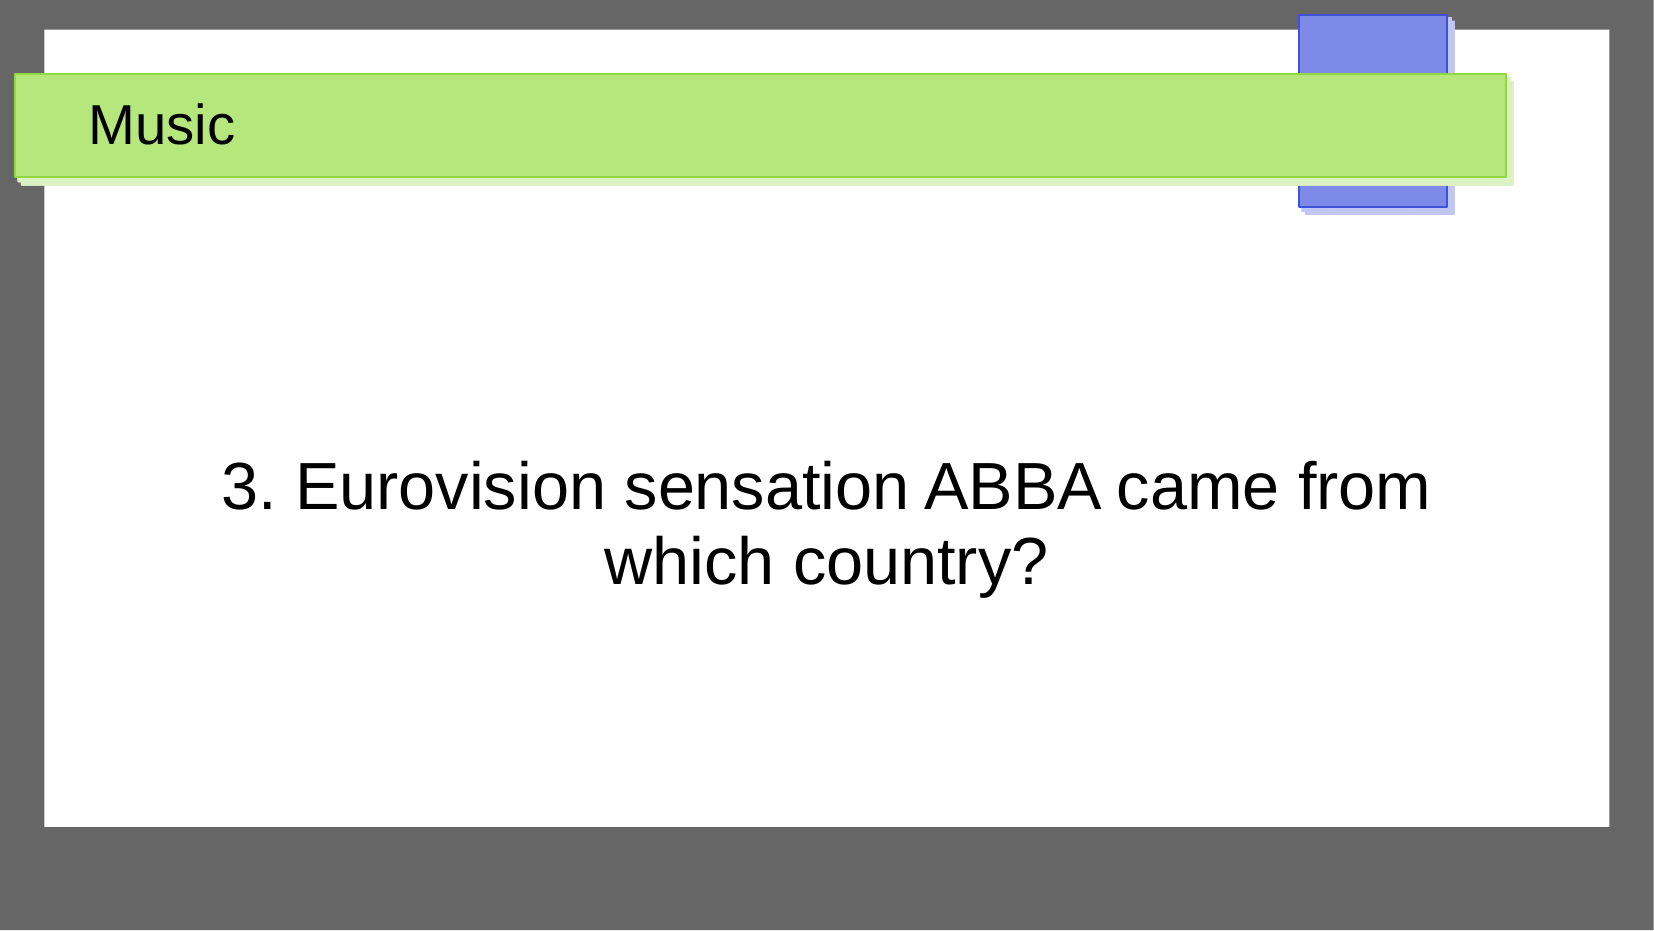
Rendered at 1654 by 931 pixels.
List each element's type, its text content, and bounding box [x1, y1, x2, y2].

text_box 3. Eurovision sensation ABBA came from which country? [88, 236, 1565, 813]
title Music [88, 73, 1506, 178]
